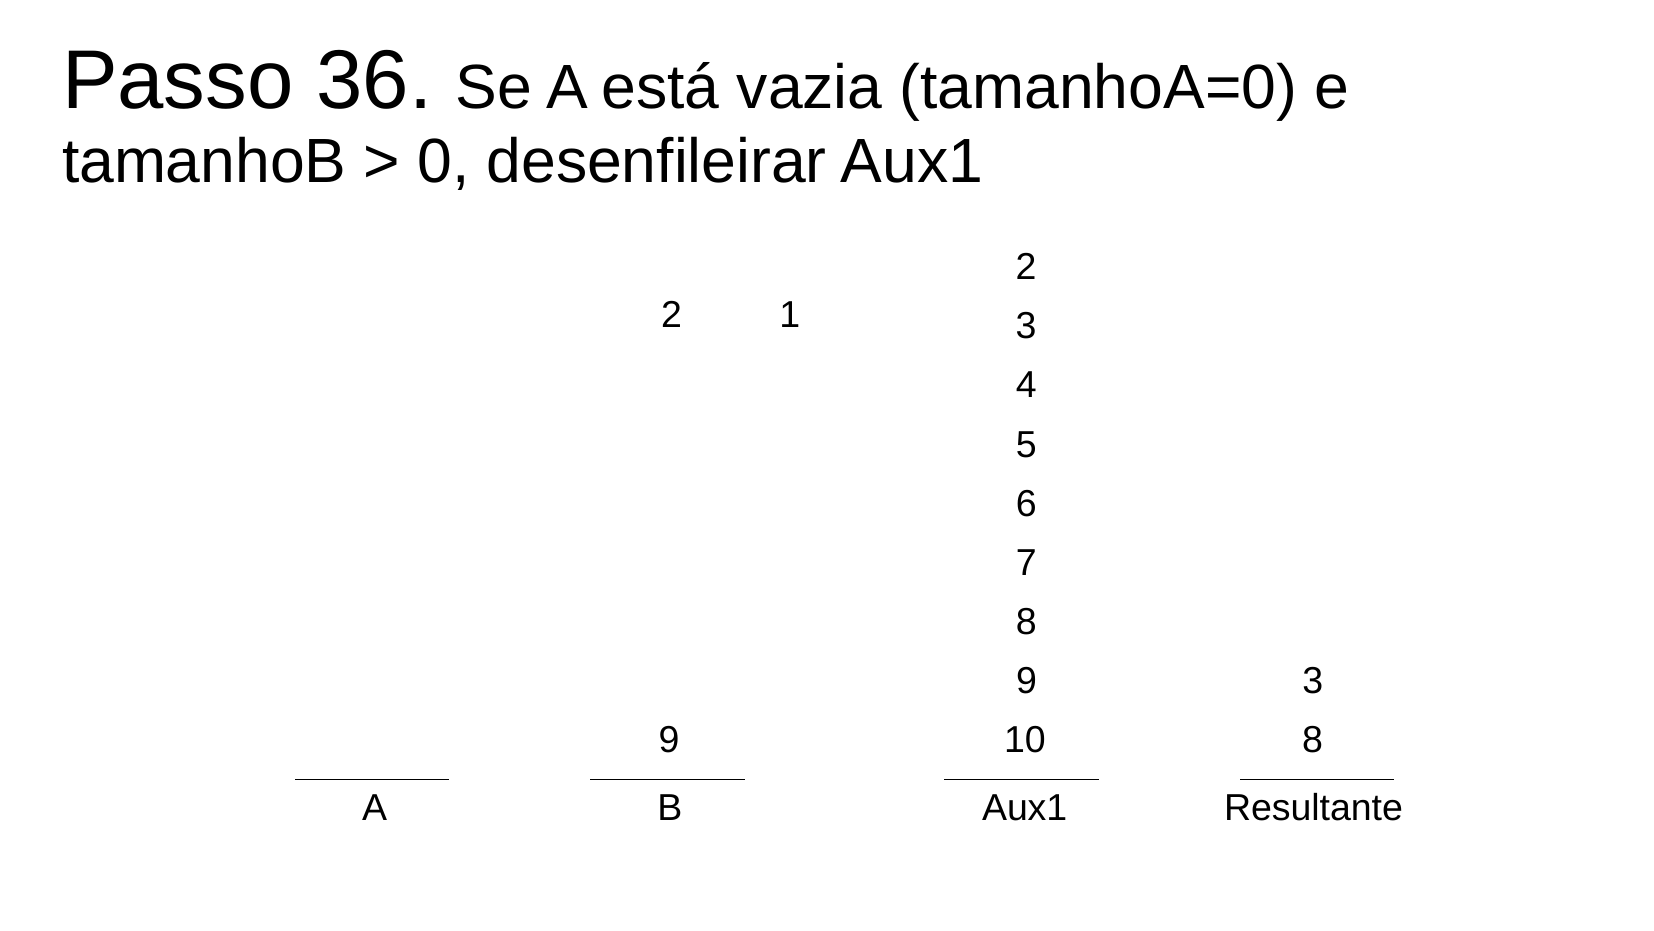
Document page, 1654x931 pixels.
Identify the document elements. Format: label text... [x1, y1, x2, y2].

text_box Aux1 [967, 780, 1083, 837]
text_box 4 [1000, 356, 1052, 414]
text_box B [642, 780, 698, 837]
text_box 8 [1287, 710, 1338, 768]
text_box 6 [1001, 474, 1052, 532]
text_box A [347, 779, 508, 837]
text_box 2 [646, 285, 697, 343]
text_box Passo 36. Se A está vazia (tamanhoA=0) e tamanhoB > 0, desenfileirar Aux1 [47, 25, 1607, 274]
text_box 1 [764, 285, 815, 343]
text_box Resultante [1209, 779, 1418, 837]
text_box 10 [989, 710, 1061, 768]
text_box 9 [643, 710, 695, 768]
text_box 2 [1000, 238, 1052, 296]
text_box 8 [1001, 592, 1052, 650]
text_box 7 [1001, 533, 1052, 591]
text_box 5 [1001, 415, 1052, 473]
text_box 3 [1287, 651, 1338, 709]
text_box 3 [1000, 297, 1052, 355]
text_box 9 [1001, 651, 1052, 709]
